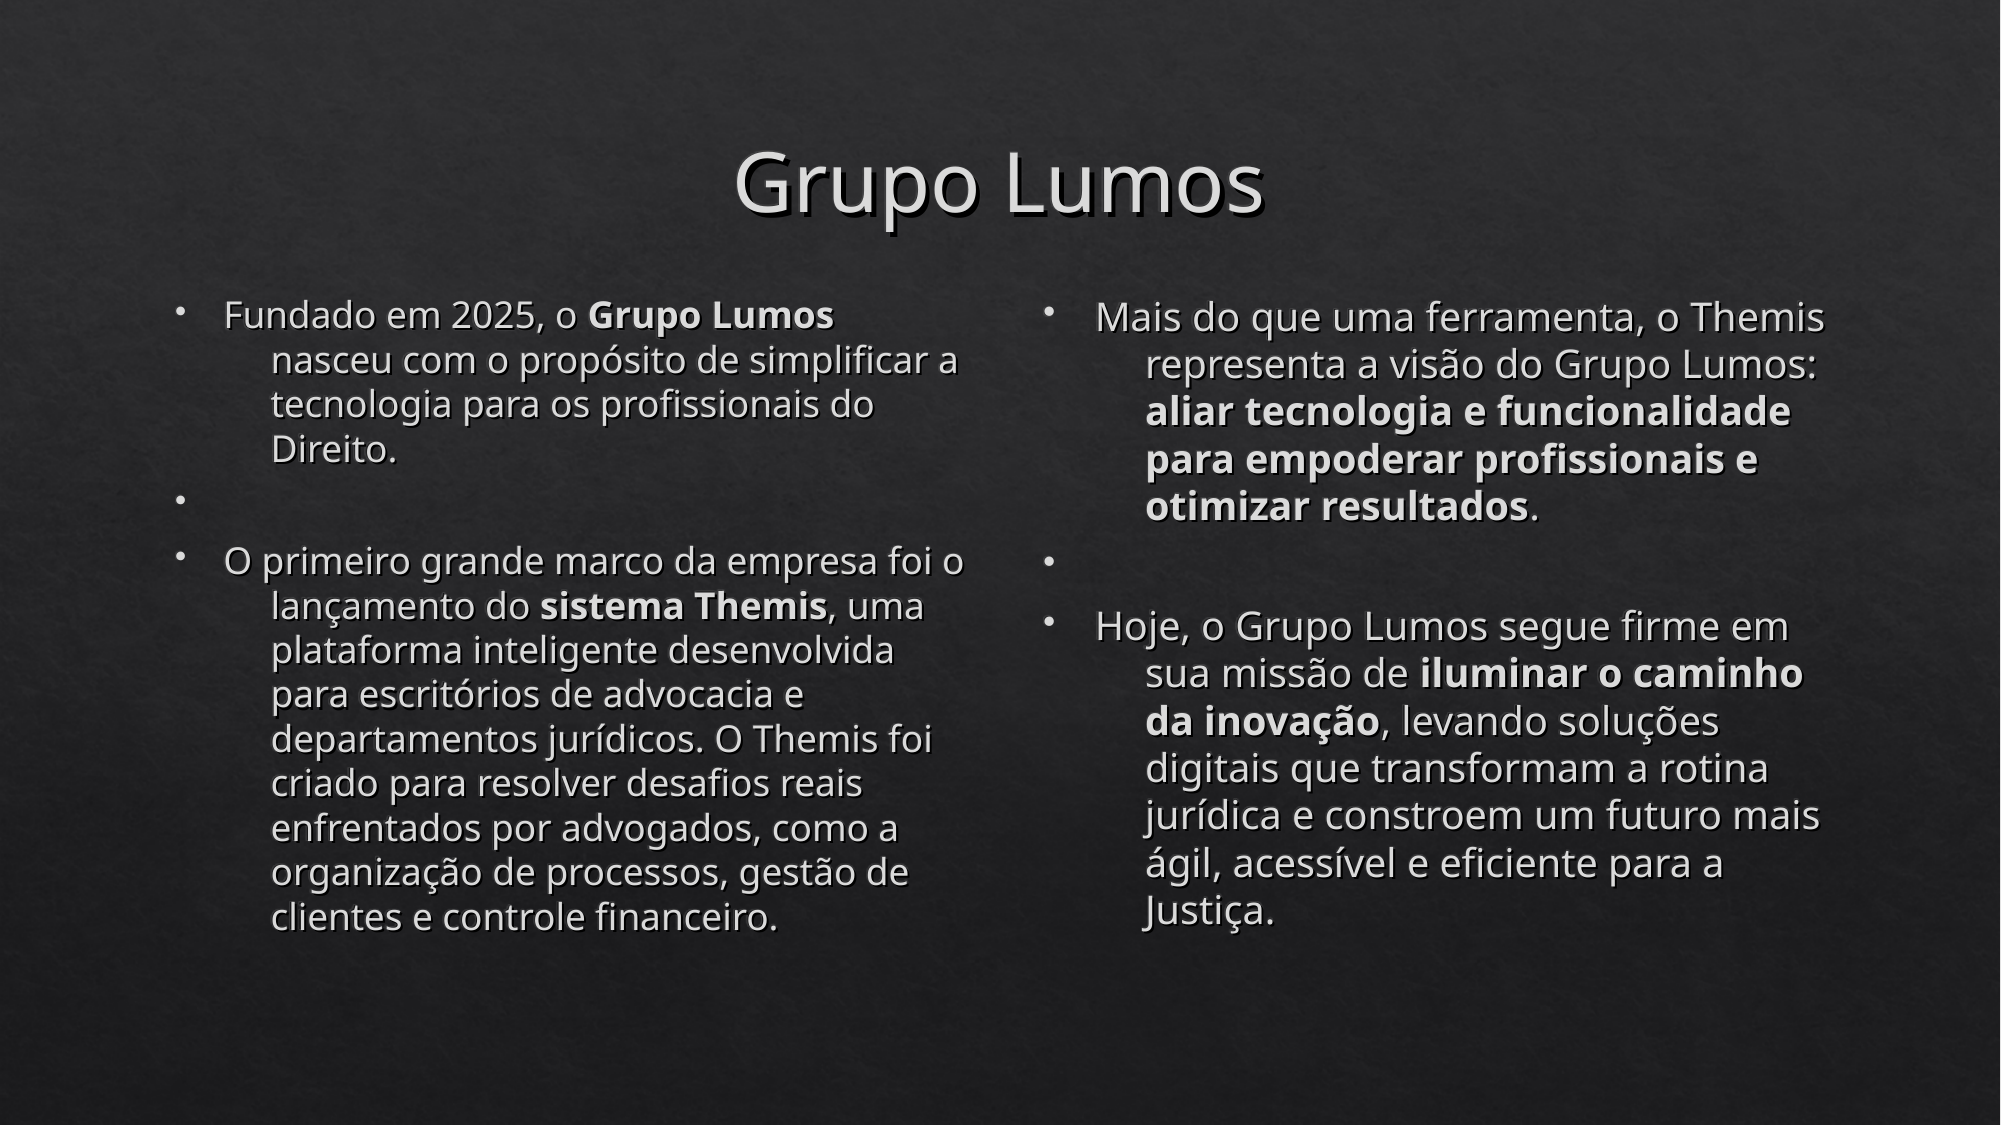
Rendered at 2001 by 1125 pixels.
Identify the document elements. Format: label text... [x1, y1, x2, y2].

list Mais do que uma ferramenta, o Themis representa a visão do Grupo Lumos: aliar tecnologia e funcionalidade para empoderar profissionais e otimizar resultados. Hoje, o Grupo Lumos segue firme em sua missão de iluminar o caminho da inovação, levando soluções digitais que transformam a rotina jurídica e constroem um futuro mais ágil, acessível e eficiente para a Justiça. [1017, 284, 1849, 950]
title Grupo Lumos [149, 99, 1849, 260]
list Fundado em 2025, o Grupo Lumos nasceu com o propósito de simplificar a tecnologia para os profissionais do Direito. O primeiro grande marco da empresa foi o lançamento do sistema Themis, uma plataforma inteligente desenvolvida para escritórios de advocacia e departamentos jurídicos. O Themis foi criado para resolver desafios reais enfrentados por advogados, como a organização de processos, gestão de clientes e controle financeiro. [149, 284, 981, 950]
